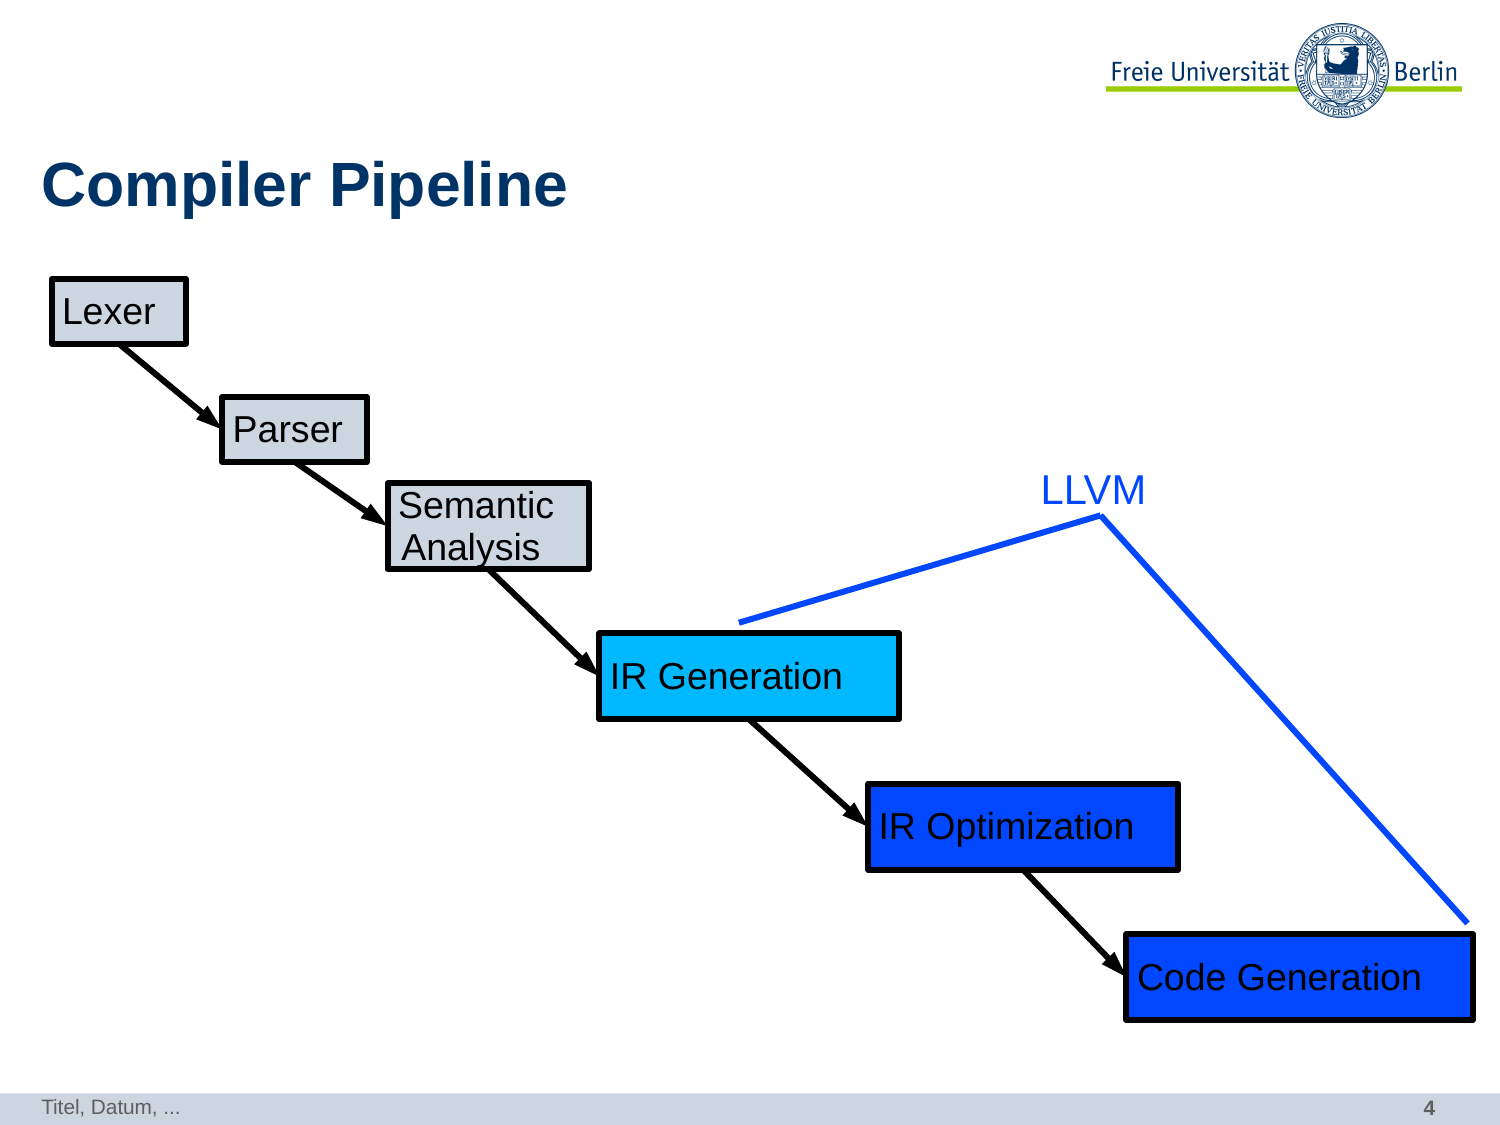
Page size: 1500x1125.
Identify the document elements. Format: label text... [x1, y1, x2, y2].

text_box LLVM [1040, 466, 1148, 516]
picture [1106, 23, 1462, 118]
text_box Code Generation [1126, 934, 1473, 1021]
title Compiler Pipeline [41, 148, 1460, 222]
text_box IR Optimization [868, 783, 1179, 870]
text_box Parser [222, 397, 367, 462]
text_box Lexer [51, 279, 187, 344]
text_box IR Generation [599, 633, 900, 720]
text_box Semantic Analysis [387, 483, 590, 569]
